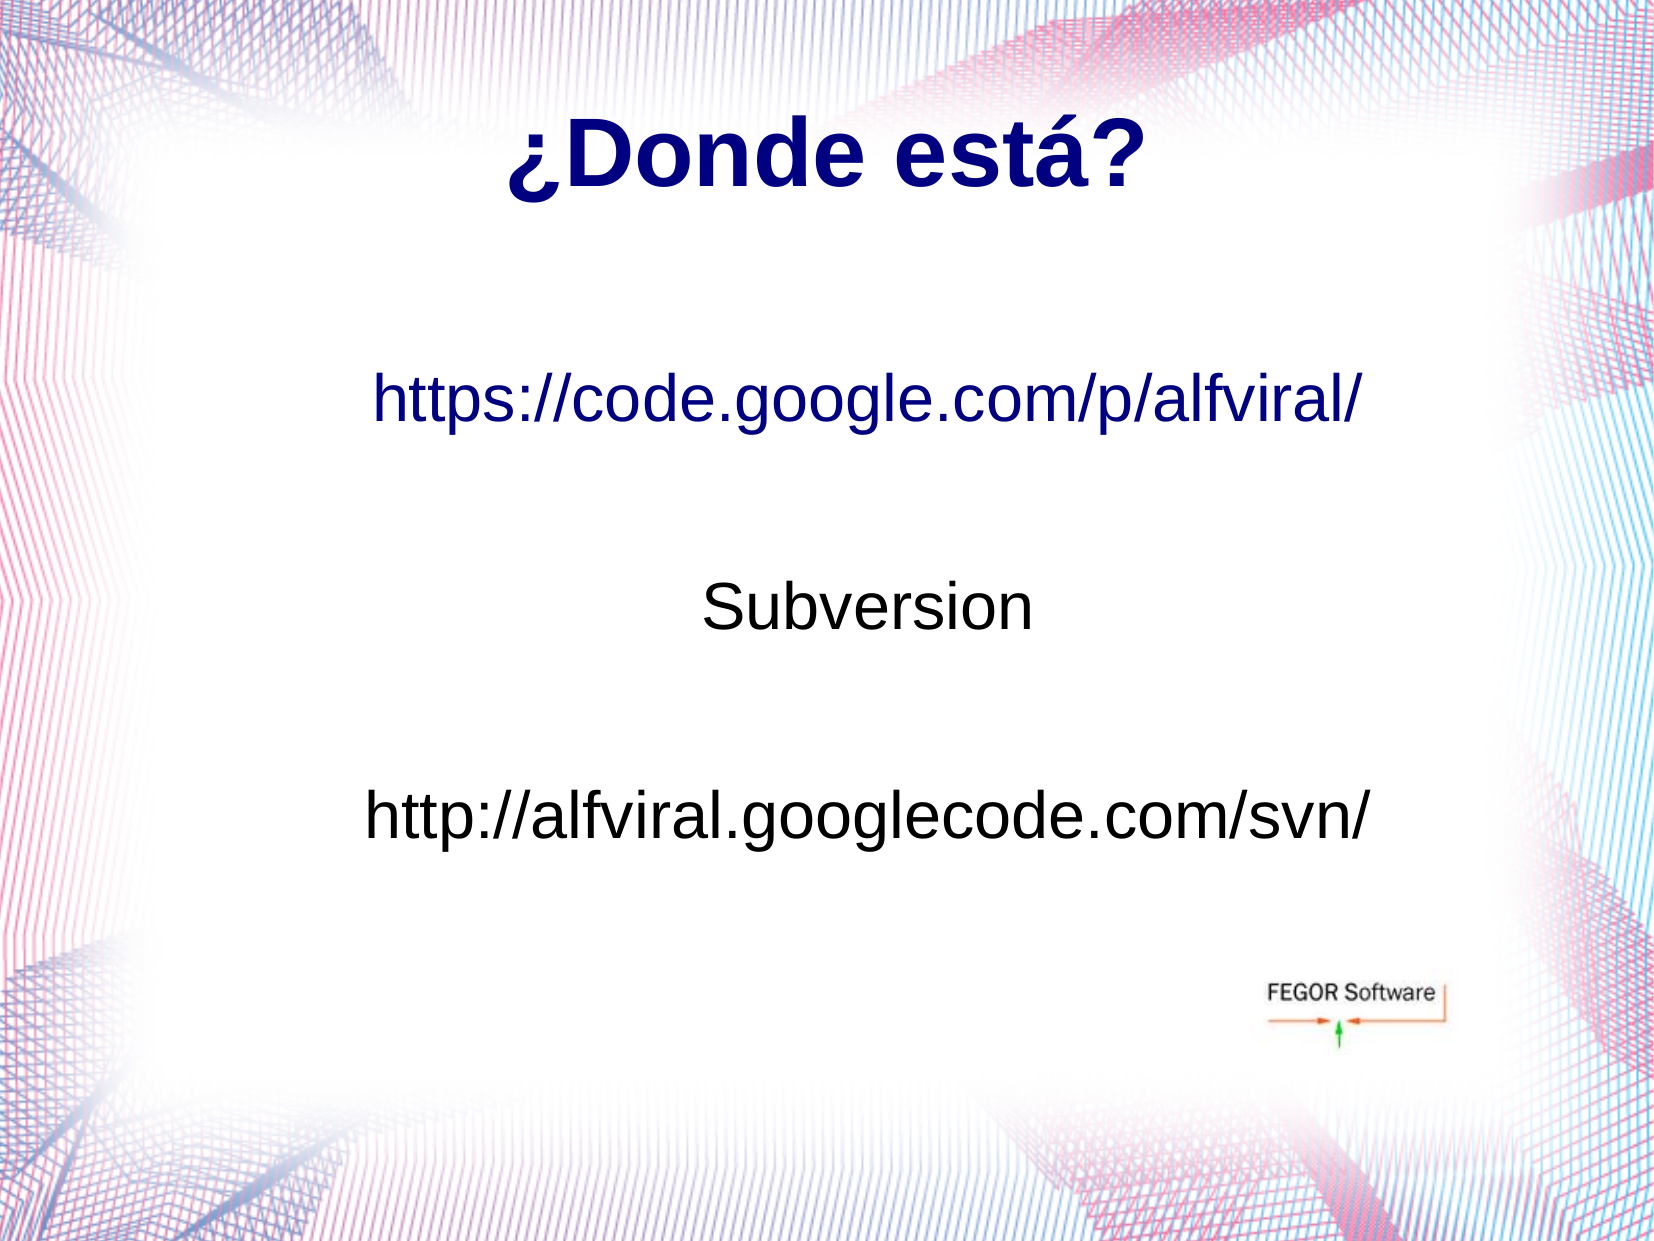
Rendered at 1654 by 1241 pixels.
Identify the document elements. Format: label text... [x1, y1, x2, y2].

picture [0, 0, 1654, 1241]
list https://code.google.com/p/alfviral/ Subversion http://alfviral.googlecode.com/svn/ [88, 256, 1577, 1075]
title ¿Donde está? [82, 49, 1571, 257]
